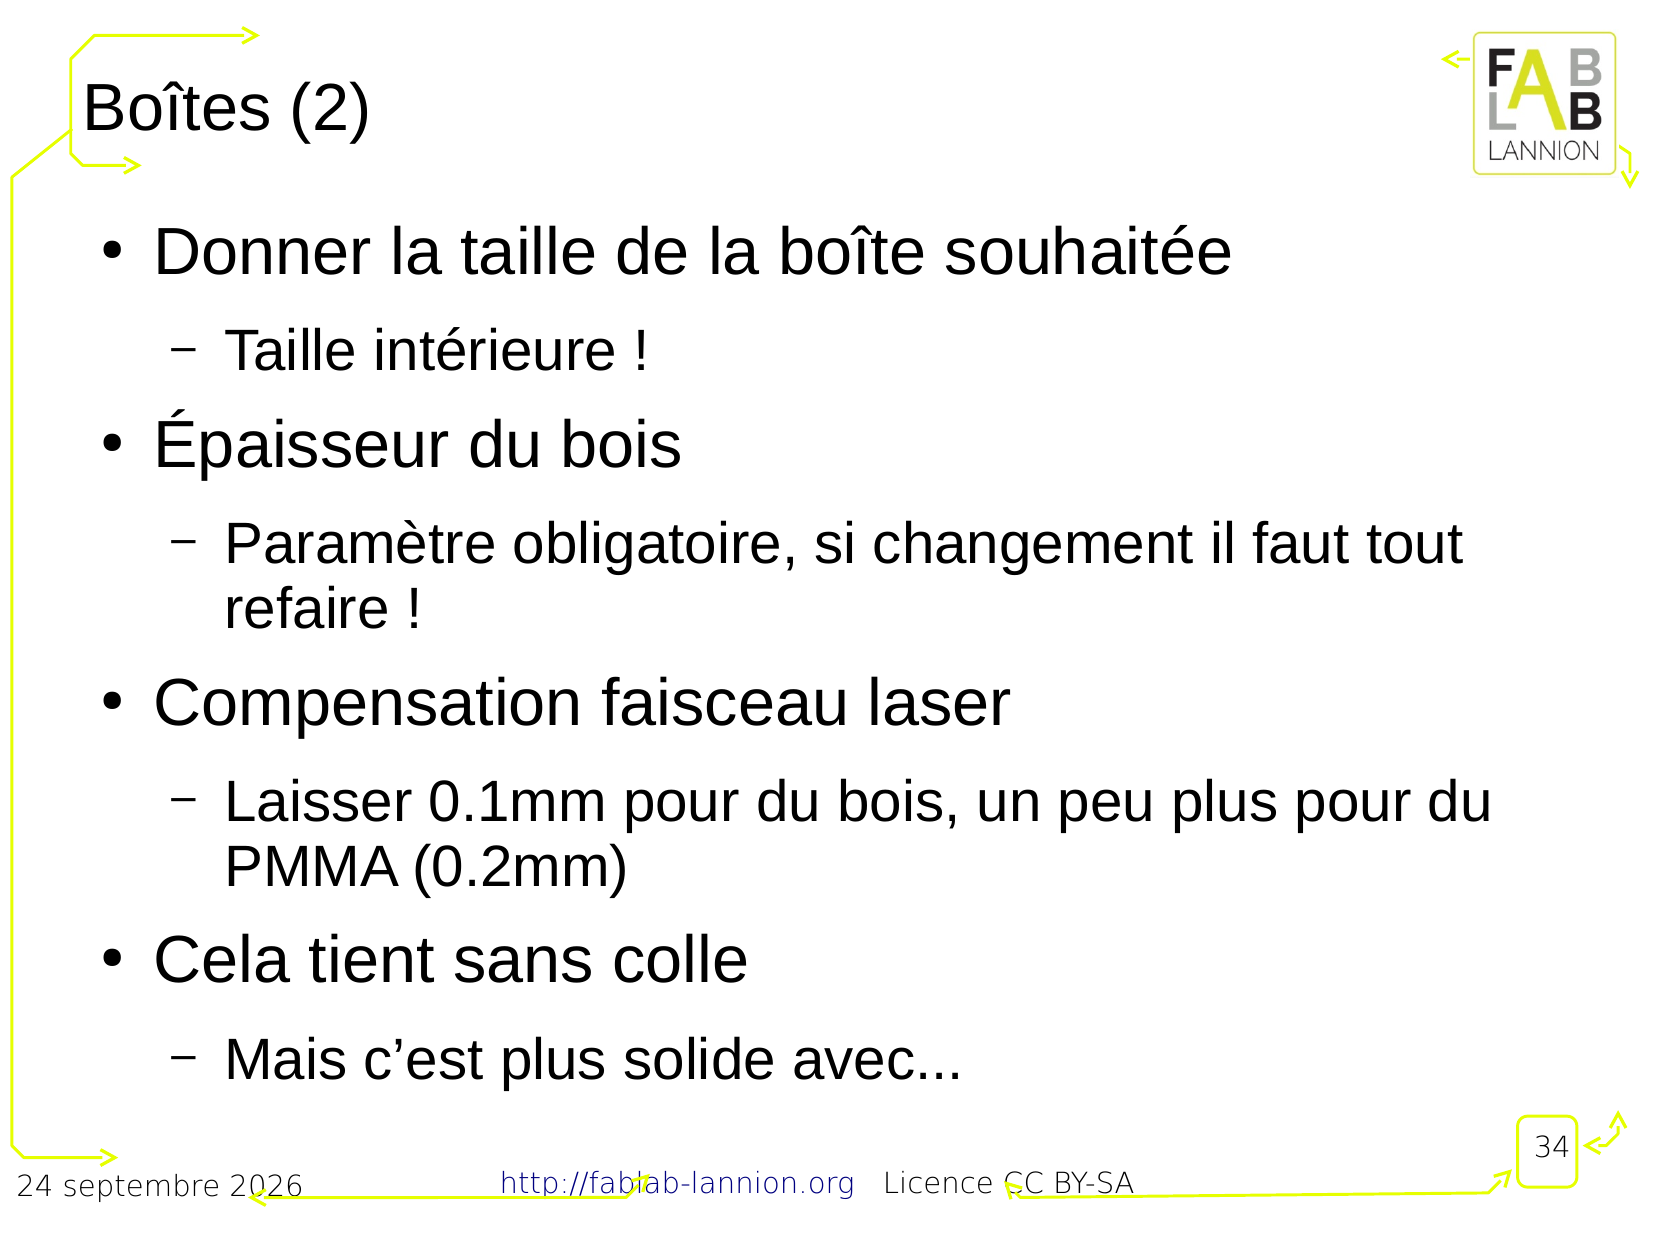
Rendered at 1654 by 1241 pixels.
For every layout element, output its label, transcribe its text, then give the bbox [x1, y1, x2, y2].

picture [1470, 29, 1619, 178]
title Boîtes (2) [82, 49, 1441, 166]
list Donner la taille de la boîte souhaitée Taille intérieure ! Épaisseur du bois Paramètre obligatoire, si changement il faut tout refaire ! Compensation faisceau laser Laisser 0.1mm pour du bois, un peu plus pour du PMMA (0.2mm) Cela tient sans colle Mais c’est plus solide avec... [82, 213, 1571, 934]
